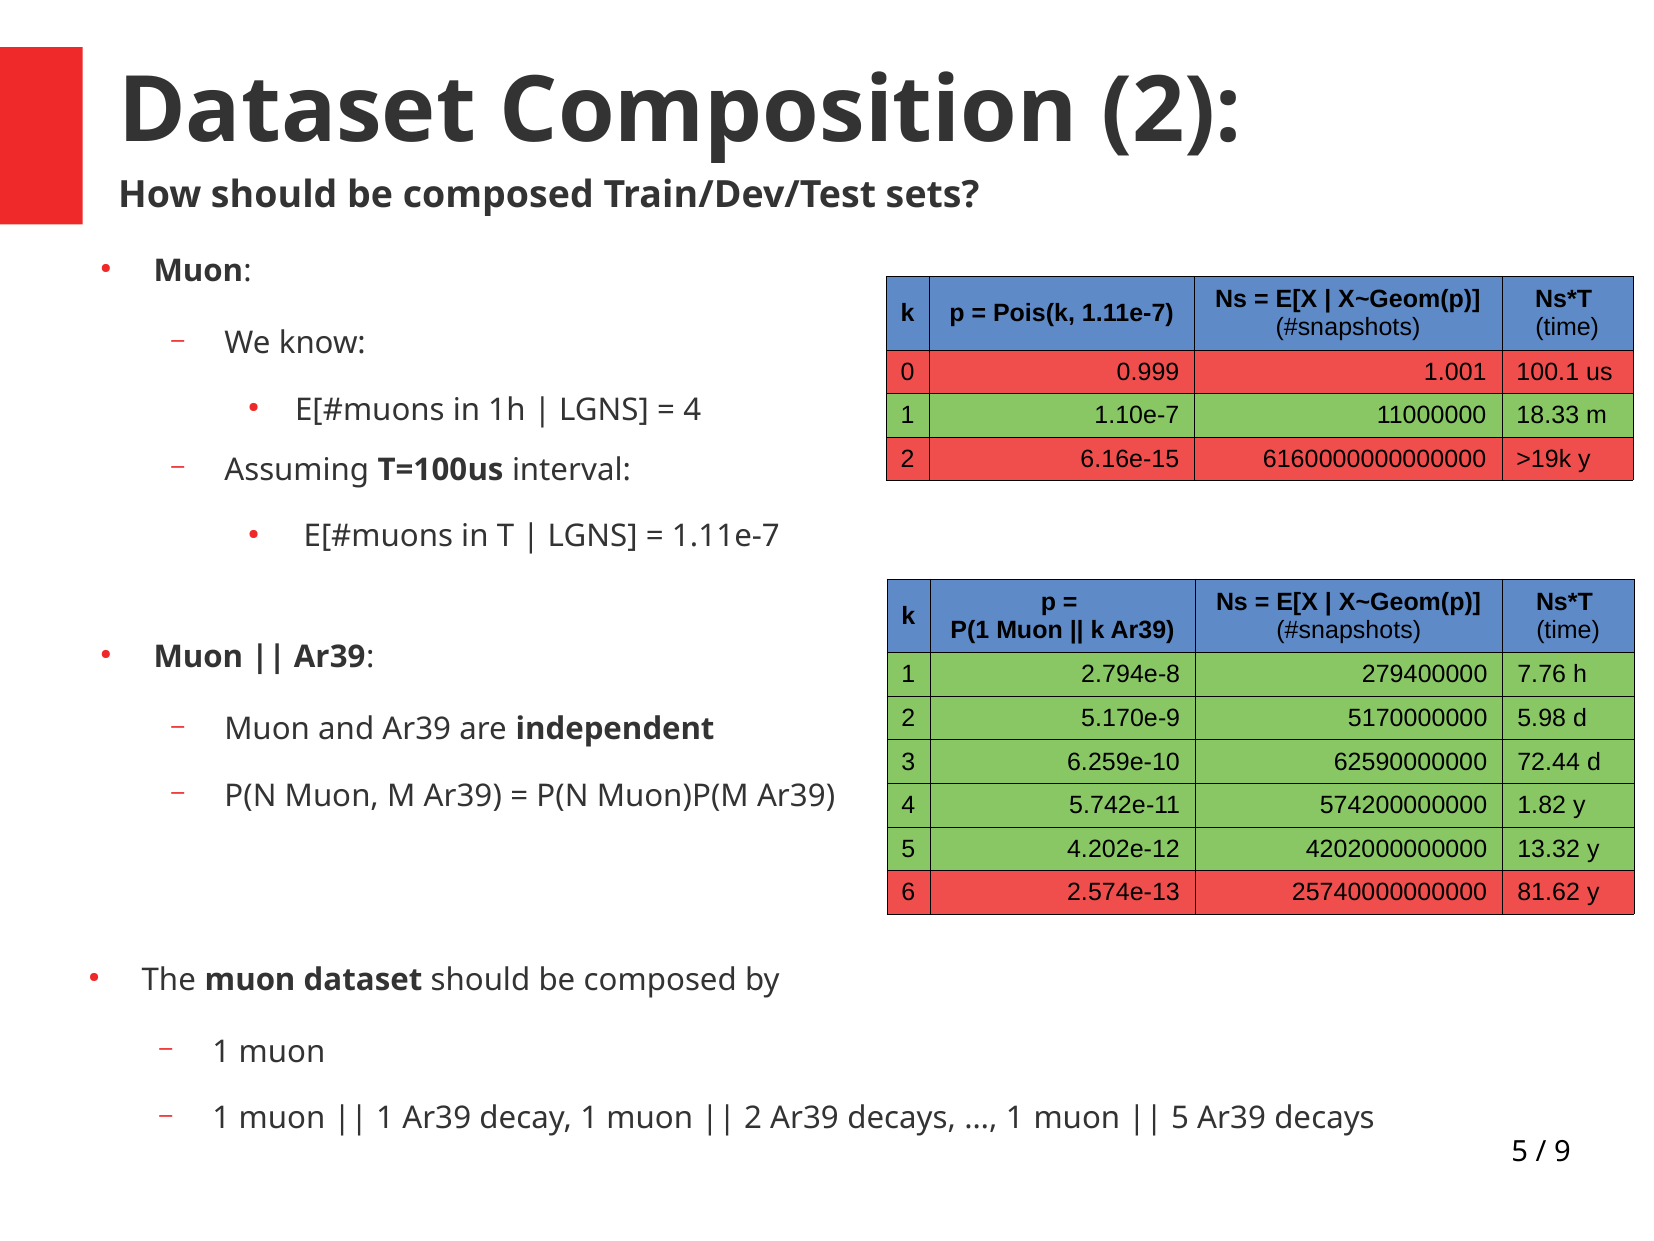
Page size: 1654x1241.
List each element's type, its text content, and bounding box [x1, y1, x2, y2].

table_cell 574200000000 [1196, 784, 1502, 827]
table_cell 2.574e-13 [931, 871, 1195, 914]
table_cell 0.999 [930, 351, 1194, 393]
table_cell 6160000000000000 [1195, 438, 1502, 480]
table_cell 3 [888, 740, 930, 783]
table_cell 1.82 y [1503, 784, 1634, 827]
table_cell 5.742e-11 [931, 784, 1195, 827]
list Muon: We know: E[#muons in 1h | LGNS] = 4 Assuming T=100us interval: E[#muons in T | LGNS] = 1.11e-7 Muon || Ar39: Muon and Ar39 are independent P(N Muon, M Ar39) = P(N Muon)P(M Ar39) [82, 248, 886, 804]
table_cell 5.170e-9 [931, 697, 1195, 739]
table_cell 2 [887, 438, 929, 480]
table_cell 0 [887, 351, 929, 393]
table_cell 6.259e-10 [931, 740, 1195, 783]
table_header Ns*T (time) [1503, 277, 1633, 350]
table_header p = Pois(k, 1.11e-7) [930, 277, 1194, 350]
table_cell 72.44 d [1503, 740, 1634, 783]
table_header Ns = E[X | X~Geom(p)] (#snapshots) [1195, 277, 1502, 350]
table_cell 6.16e-15 [930, 438, 1194, 480]
table_cell 2 [888, 697, 930, 739]
table_cell 7.76 h [1503, 653, 1634, 696]
table_header k [887, 277, 929, 350]
table_cell 13.32 y [1503, 828, 1634, 870]
table_header k [888, 580, 930, 652]
table_cell 5.98 d [1503, 697, 1634, 739]
table_cell 1.10e-7 [930, 394, 1194, 437]
title Dataset Composition (2): How should be composed Train/Dev/Test sets? [118, 49, 1571, 213]
table_cell 1 [887, 394, 929, 437]
table_cell 4202000000000 [1196, 828, 1502, 870]
table_cell 2.794e-8 [931, 653, 1195, 696]
table_header Ns*T (time) [1503, 580, 1634, 652]
table_cell 4.202e-12 [931, 828, 1195, 870]
table_header p = P(1 Muon || k Ar39) [931, 580, 1195, 652]
table_cell 62590000000 [1196, 740, 1502, 783]
table_cell 5 [888, 828, 930, 870]
table_cell >19k y [1503, 438, 1633, 480]
table_cell 100.1 us [1503, 351, 1633, 393]
table_cell 5170000000 [1196, 697, 1502, 739]
table_cell 1 [888, 653, 930, 696]
table_cell 81.62 y [1503, 871, 1634, 914]
table_cell 6 [888, 871, 930, 914]
table_cell 4 [888, 784, 930, 827]
list The muon dataset should be composed by 1 muon 1 muon || 1 Ar39 decay, 1 muon || 2 Ar39 decays, …, 1 muon || 5 Ar39 decays [70, 956, 1619, 1134]
table_header Ns = E[X | X~Geom(p)] (#snapshots) [1196, 580, 1502, 652]
table_cell 279400000 [1196, 653, 1502, 696]
table_cell 11000000 [1195, 394, 1502, 437]
table_cell 25740000000000 [1196, 871, 1502, 914]
table_cell 18.33 m [1503, 394, 1633, 437]
table_cell 1.001 [1195, 351, 1502, 393]
